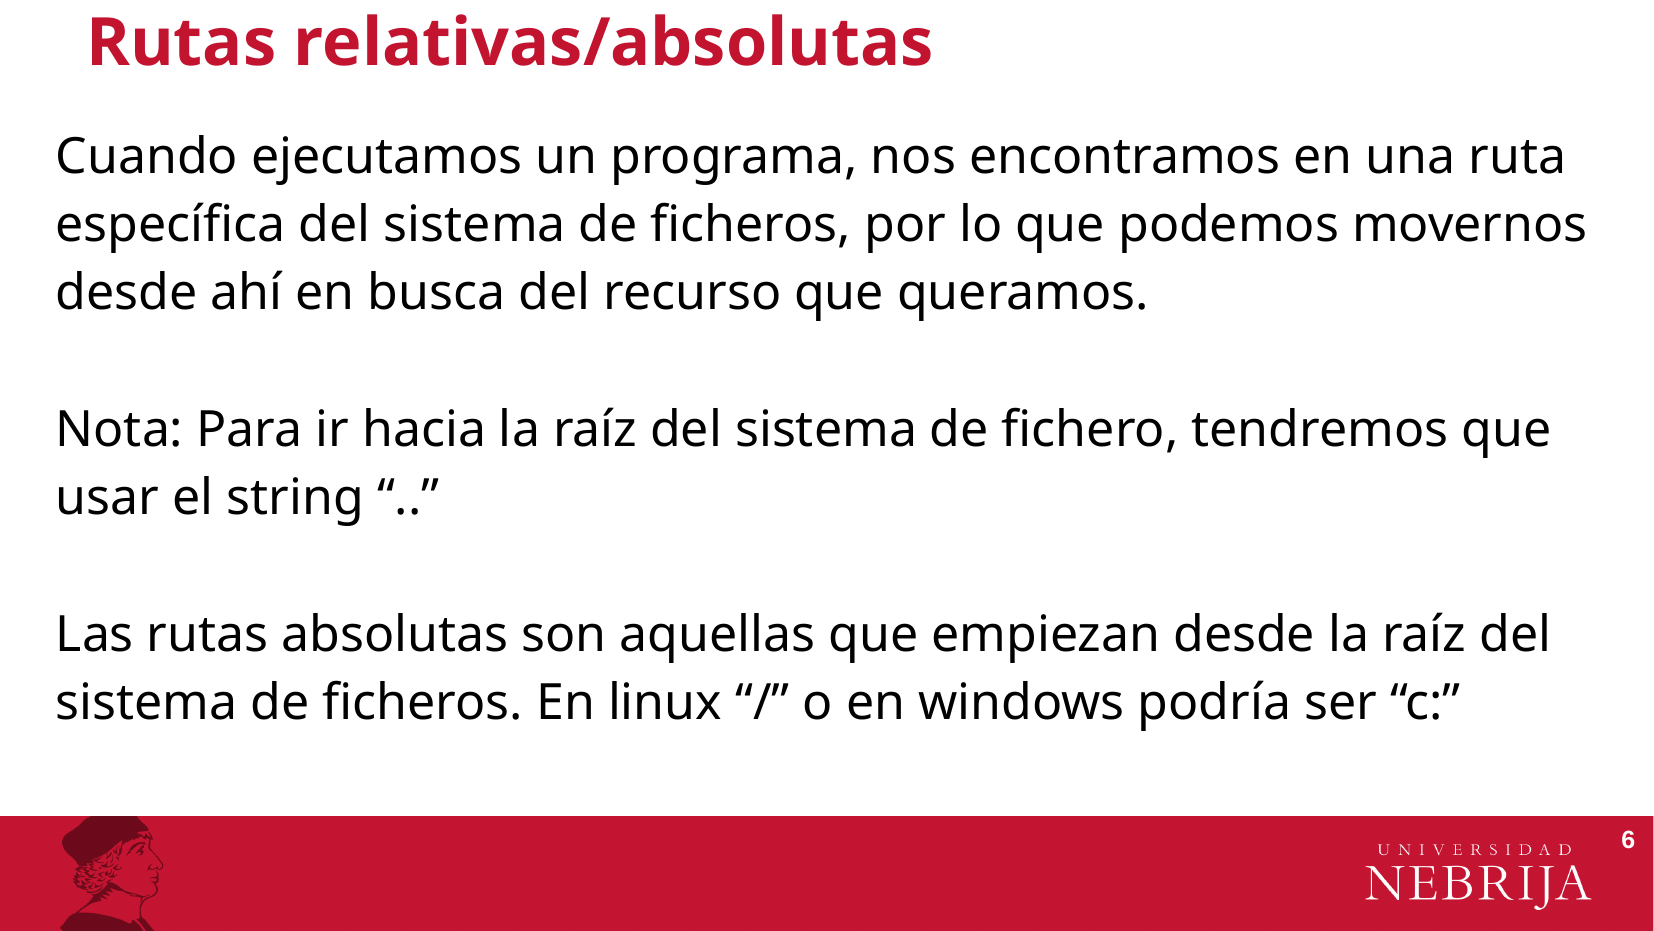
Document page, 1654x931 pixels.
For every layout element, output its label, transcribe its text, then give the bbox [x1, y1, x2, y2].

text_box Rutas relativas/absolutas [0, 0, 1650, 87]
picture [0, 816, 1654, 931]
text_box Cuando ejecutamos un programa, nos encontramos en una ruta específica del sistema de ficheros, por lo que podemos movernos desde ahí en busca del recurso que queramos. Nota: Para ir hacia la raíz del sistema de fichero, tendremos que usar el string “..” Las rutas absolutas son aquellas que empiezan desde la raíz del sistema de ficheros. En linux “/” o en windows podría ser “c:” [41, 112, 1654, 788]
